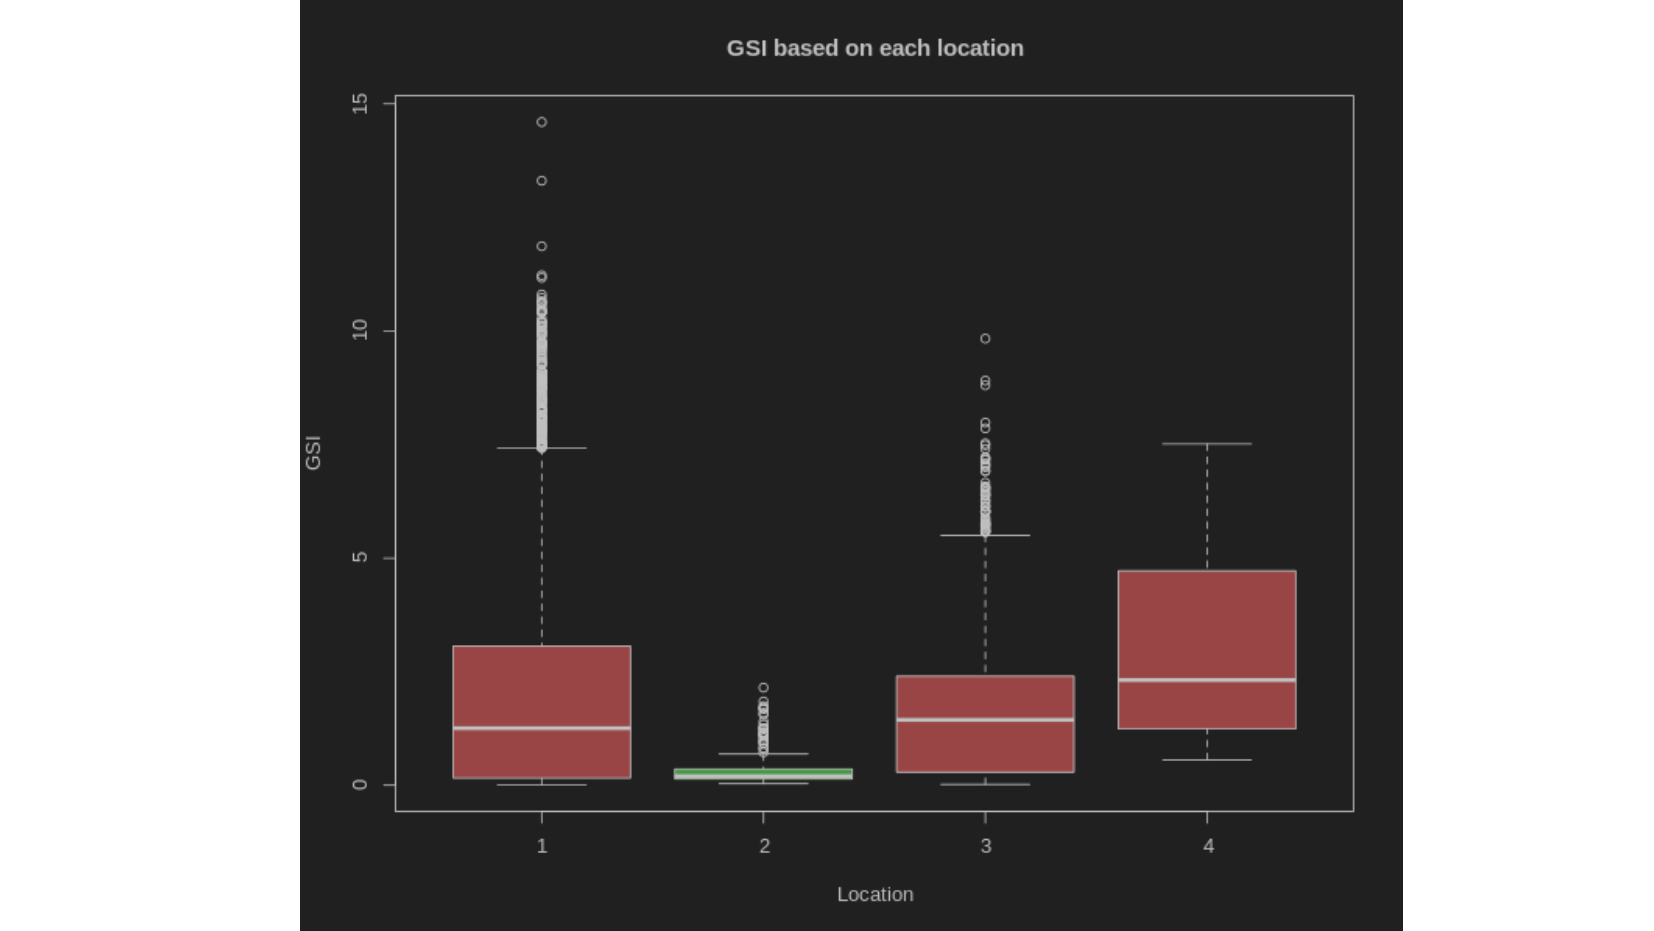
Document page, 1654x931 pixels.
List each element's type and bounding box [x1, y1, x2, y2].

picture [300, 0, 1403, 931]
